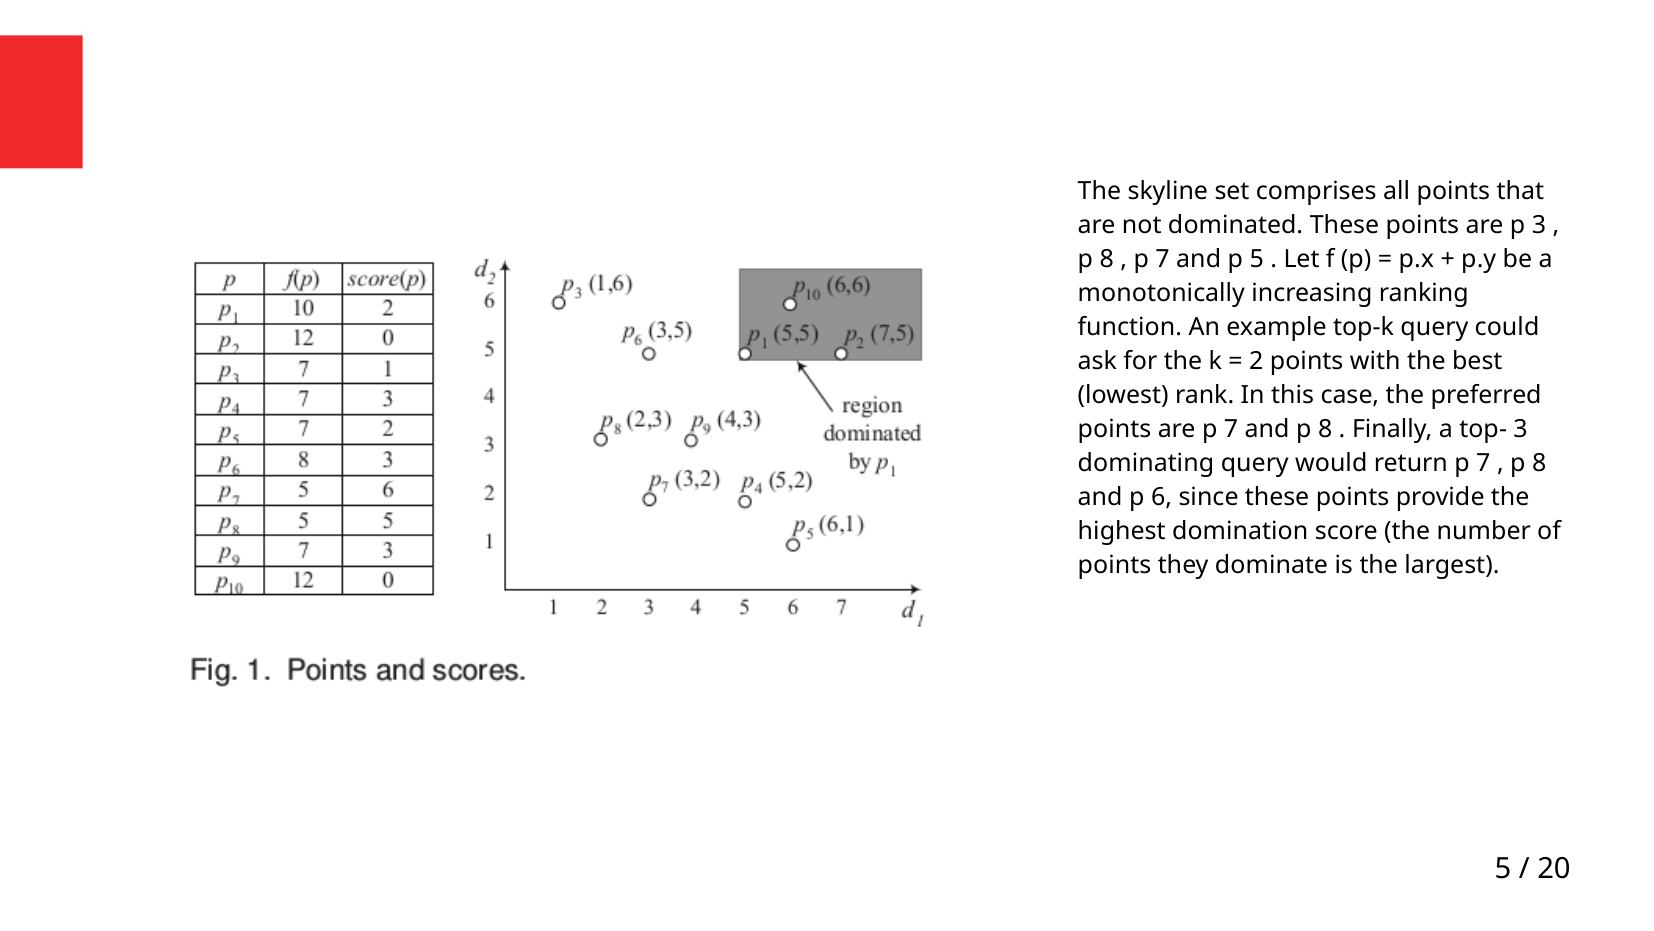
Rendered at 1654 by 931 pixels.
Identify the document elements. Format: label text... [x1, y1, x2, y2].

text_box The skyline set comprises all points that are not dominated. These points are p 3 , p 8 , p 7 and p 5 . Let f (p) = p.x + p.y be a monotonically increasing ranking function. An example top-k query could ask for the k = 2 points with the best (lowest) rank. In this case, the preferred points are p 7 and p 8 . Finally, a top- 3 dominating query would return p 7 , p 8 and p 6, since these points provide the highest domination score (the number of points they dominate is the largest). [1062, 165, 1595, 769]
picture [165, 225, 949, 716]
